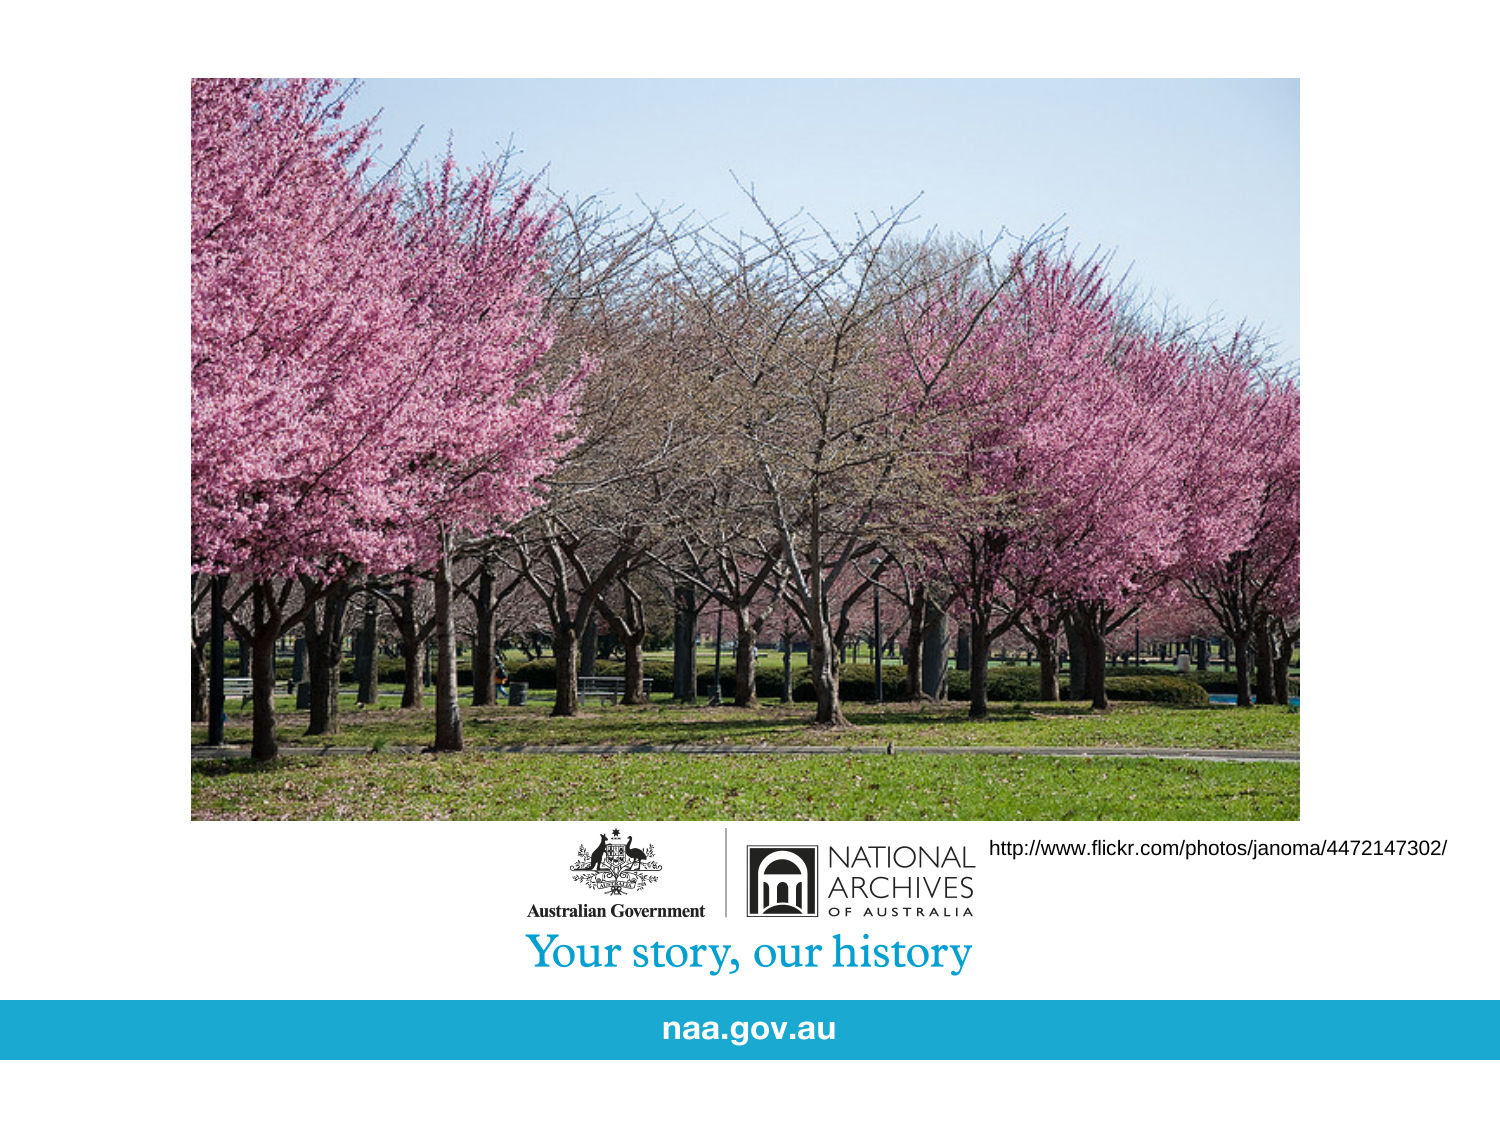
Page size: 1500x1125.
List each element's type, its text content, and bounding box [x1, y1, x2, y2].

picture [0, 0, 1500, 1125]
text_box http://www.flickr.com/photos/janoma/4472147302/ [974, 826, 1500, 873]
